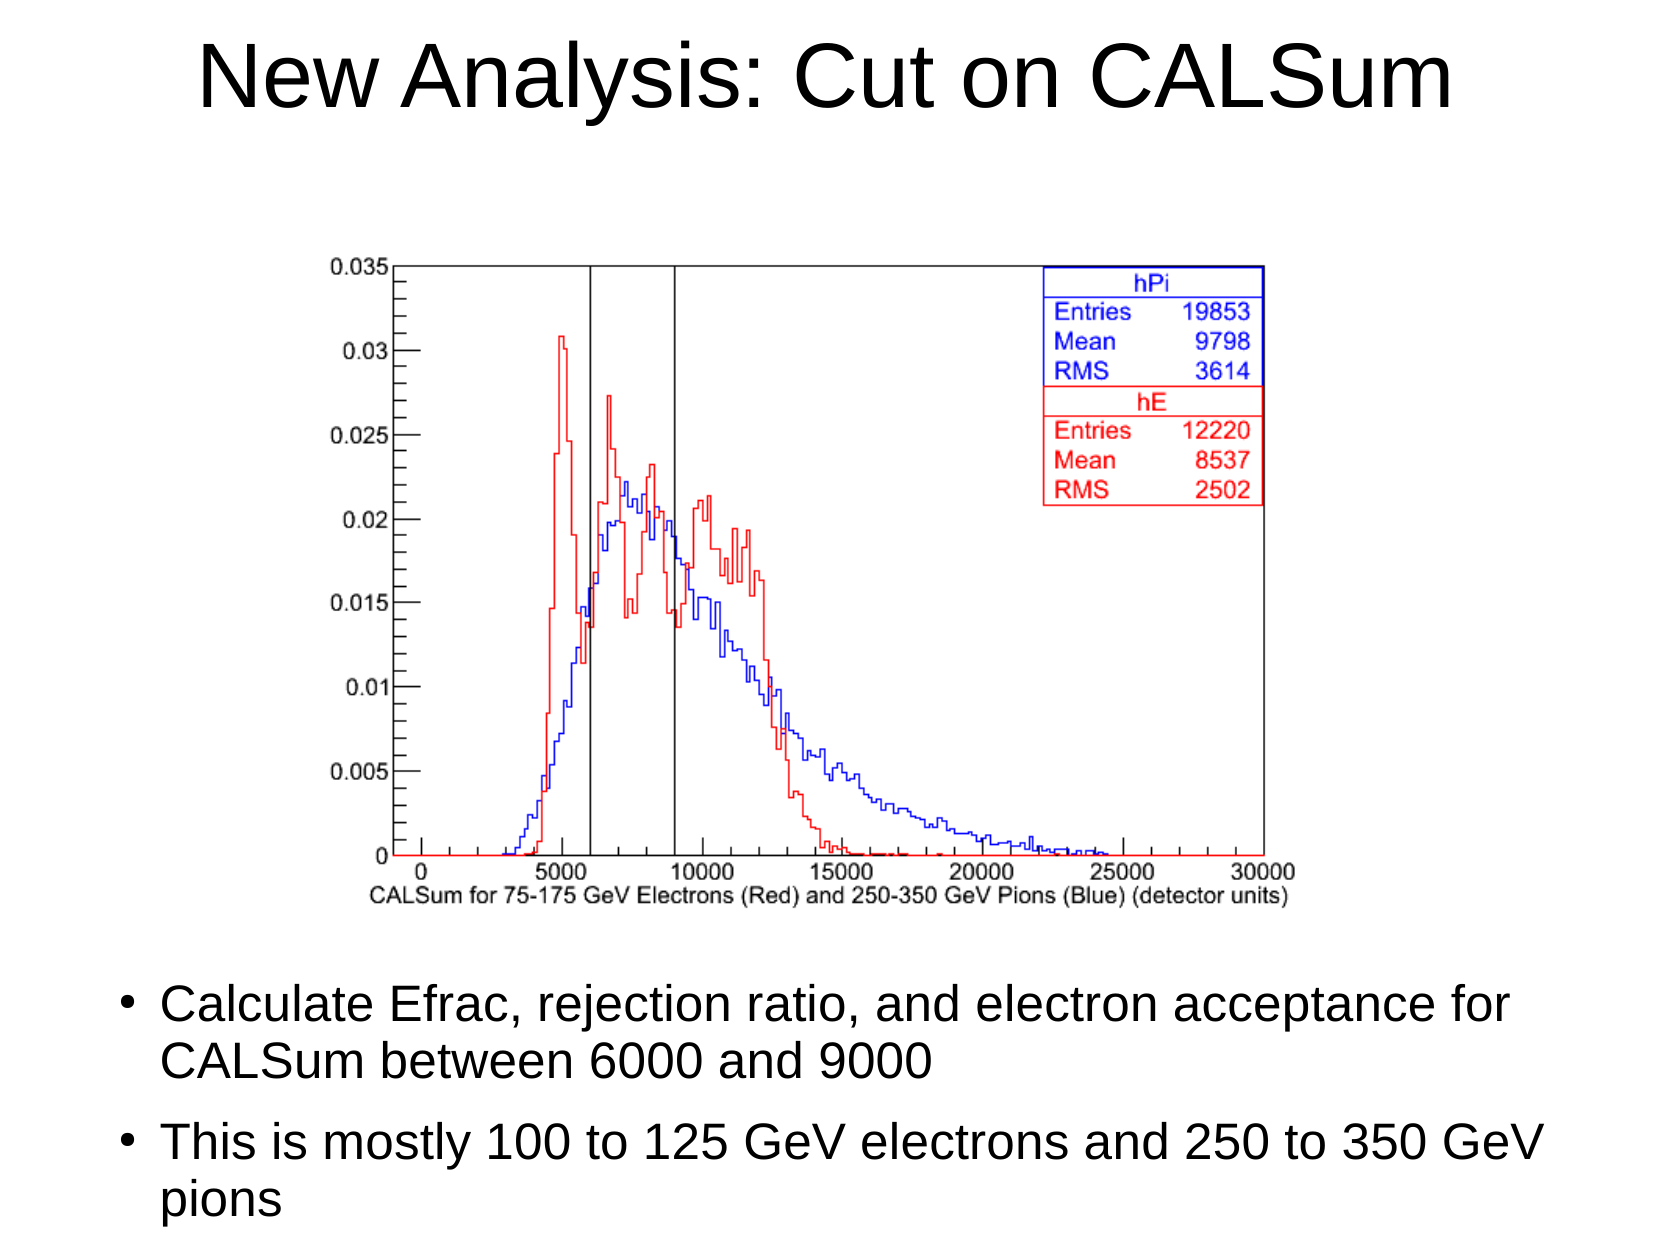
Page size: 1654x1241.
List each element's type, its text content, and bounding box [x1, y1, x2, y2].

list Calculate Efrac, rejection ratio, and electron acceptance for CALSum between 6000 and 9000 This is mostly 100 to 125 GeV electrons and 250 to 350 GeV pions [104, 975, 1561, 1230]
title New Analysis: Cut on CALSum [82, 0, 1571, 180]
picture [285, 192, 1373, 931]
